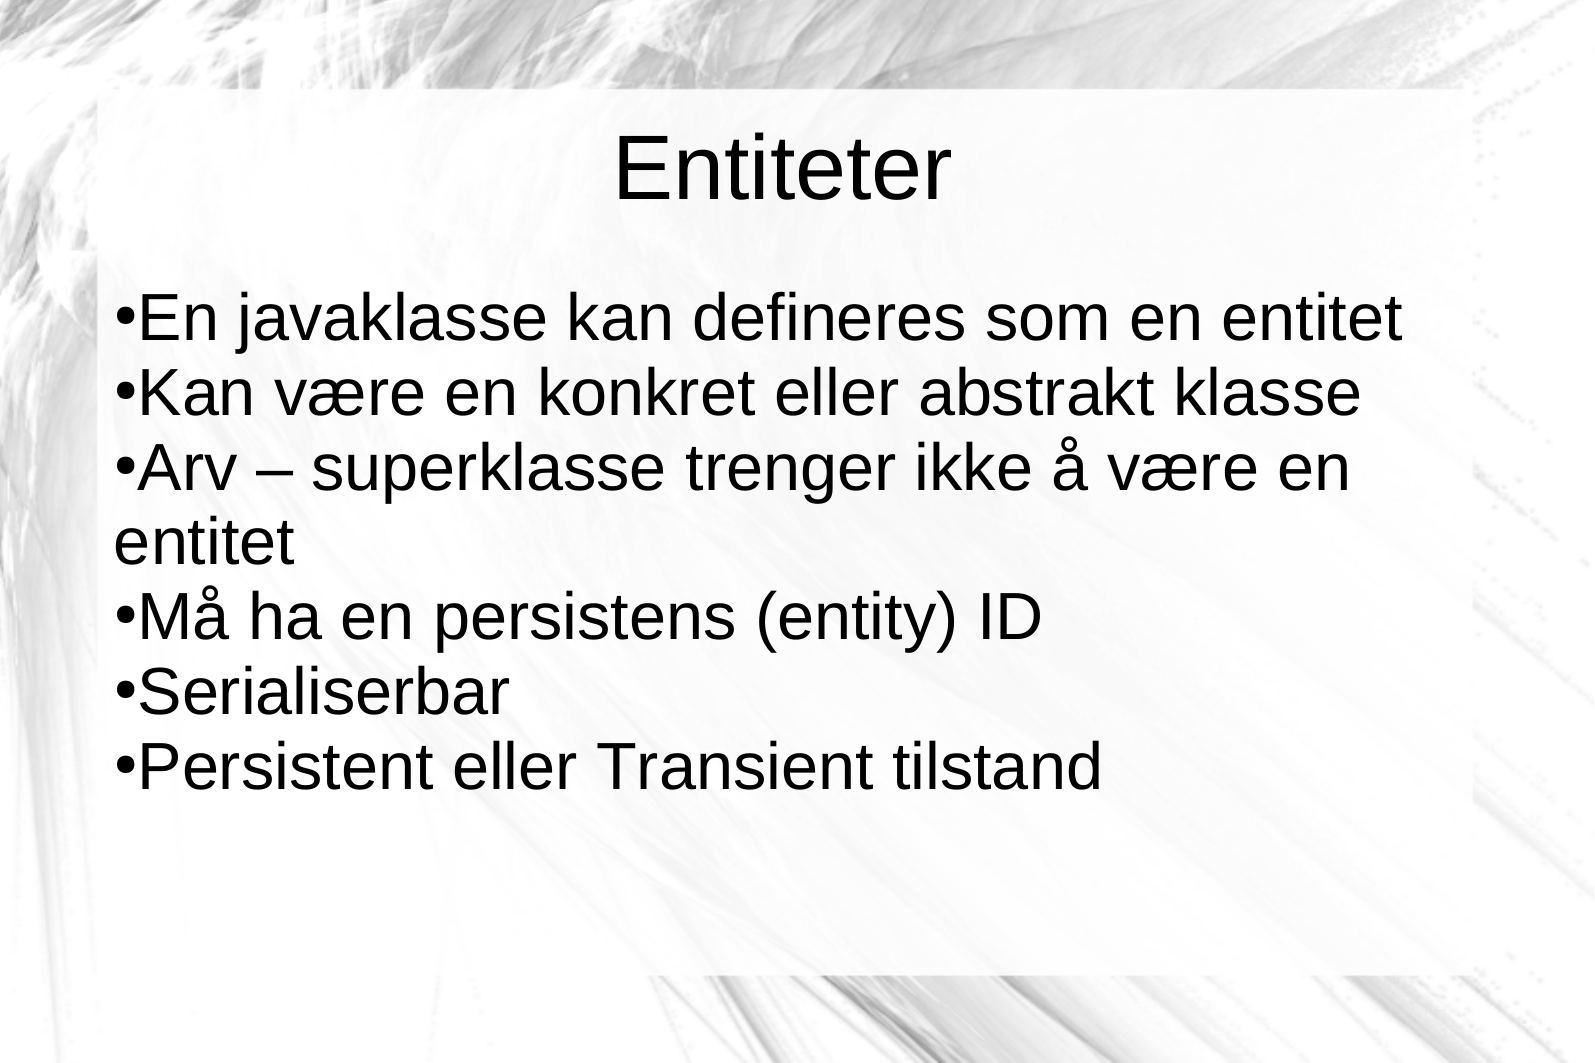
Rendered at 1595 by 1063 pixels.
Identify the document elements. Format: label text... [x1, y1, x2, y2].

picture [0, 0, 1595, 1063]
subtitle En javaklasse kan defineres som en entitet Kan være en konkret eller abstrakt klasse Arv – superklasse trenger ikke å være en entitet Må ha en persistens (entity) ID Serialiserbar Persistent eller Transient tilstand [113, 274, 1515, 810]
title Entiteter [113, 96, 1453, 241]
